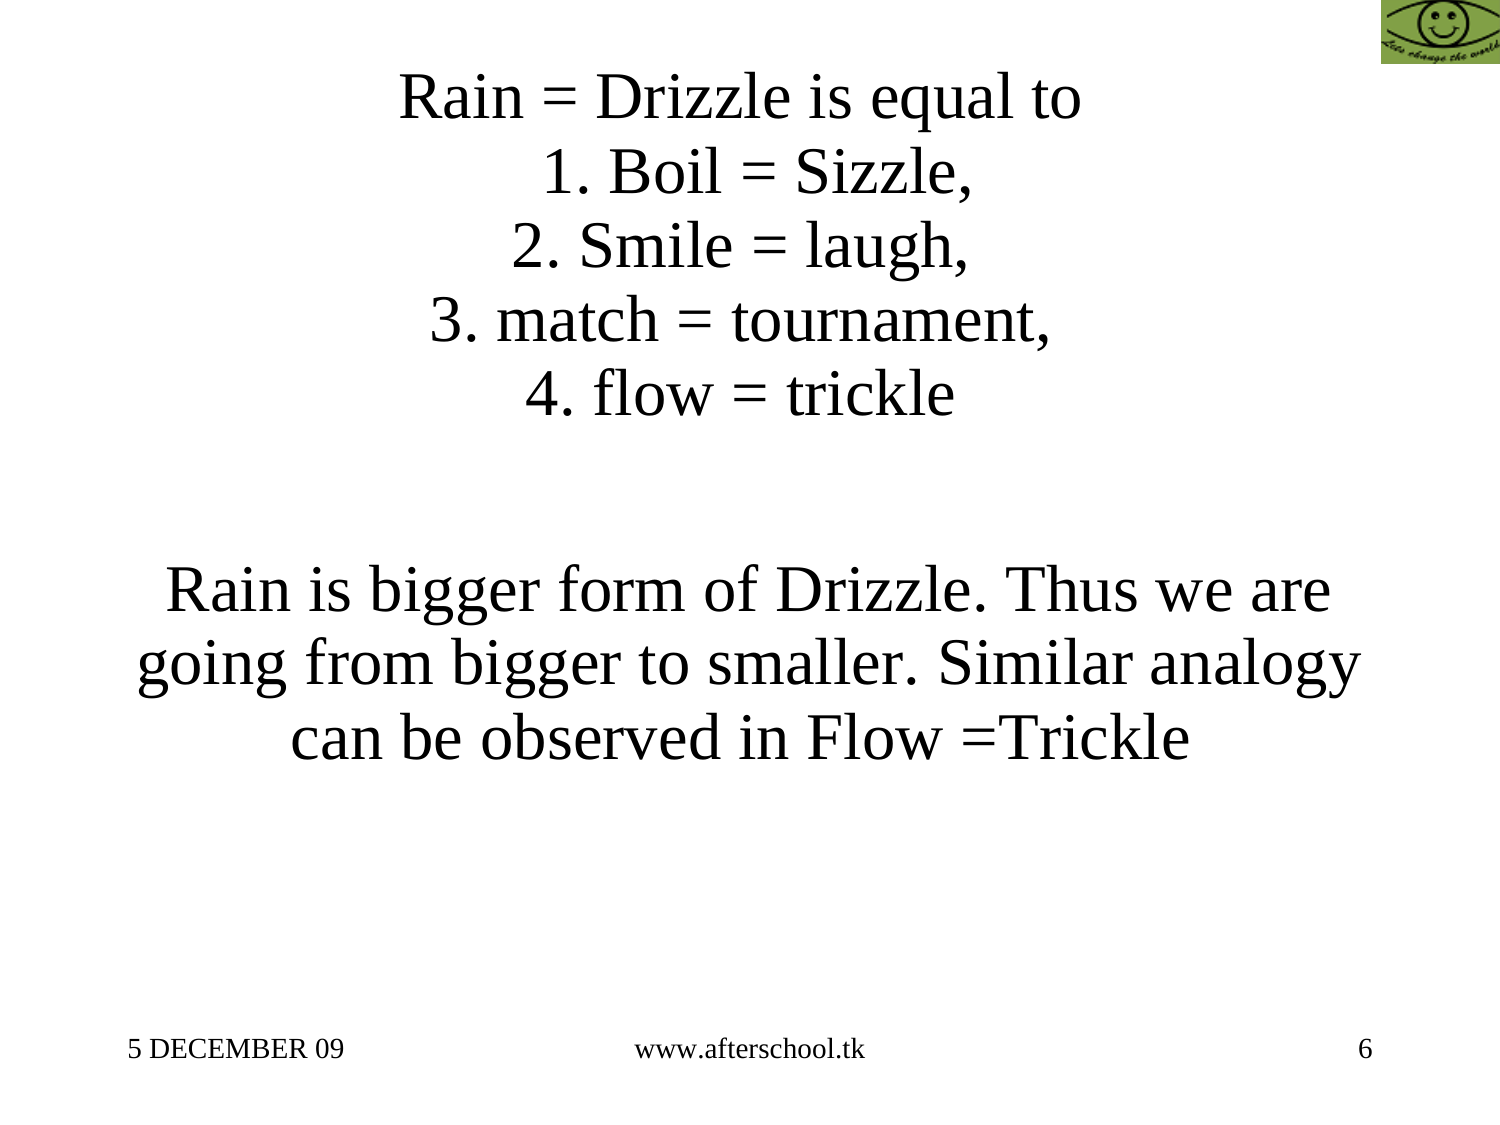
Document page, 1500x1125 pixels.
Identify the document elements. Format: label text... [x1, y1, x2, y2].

picture [1388, 0, 1500, 64]
subtitle Rain is bigger form of Drizzle. Thus we are going from bigger to smaller. Similar analogy can be observed in Flow =Trickle [112, 332, 1388, 993]
title Rain = Drizzle is equal to 1. Boil = Sizzle, 2. Smile = laugh, 3. match = tournament, 4. flow = trickle [112, 0, 1388, 332]
